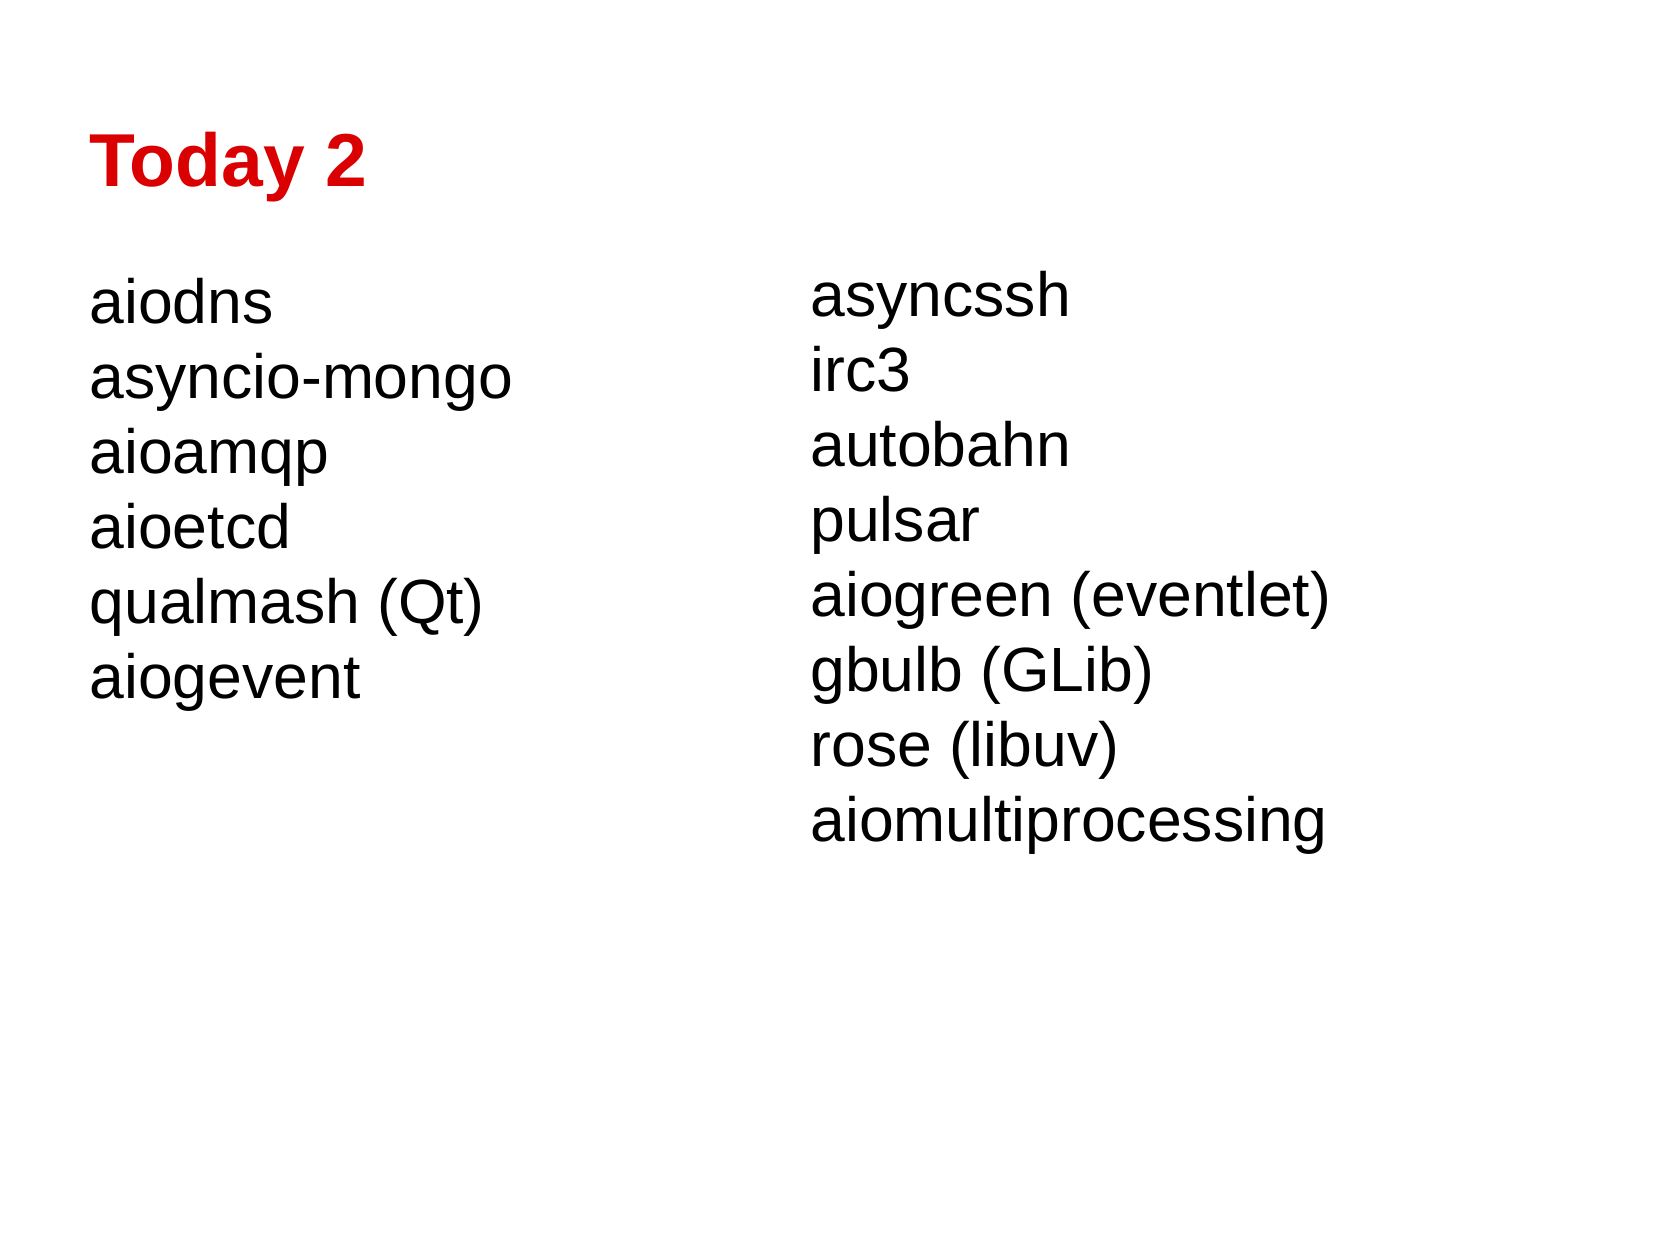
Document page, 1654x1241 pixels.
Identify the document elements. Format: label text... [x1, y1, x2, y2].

text_box aiodns asyncio-mongo aioamqp aioetcd qualmash (Qt) aiogevent [75, 245, 831, 1042]
text_box Today 2 [74, 33, 1620, 217]
text_box asyncssh irc3 autobahn pulsar aiogreen (eventlet) gbulb (GLib) rose (libuv) aiomultiprocessing [795, 246, 1620, 1141]
